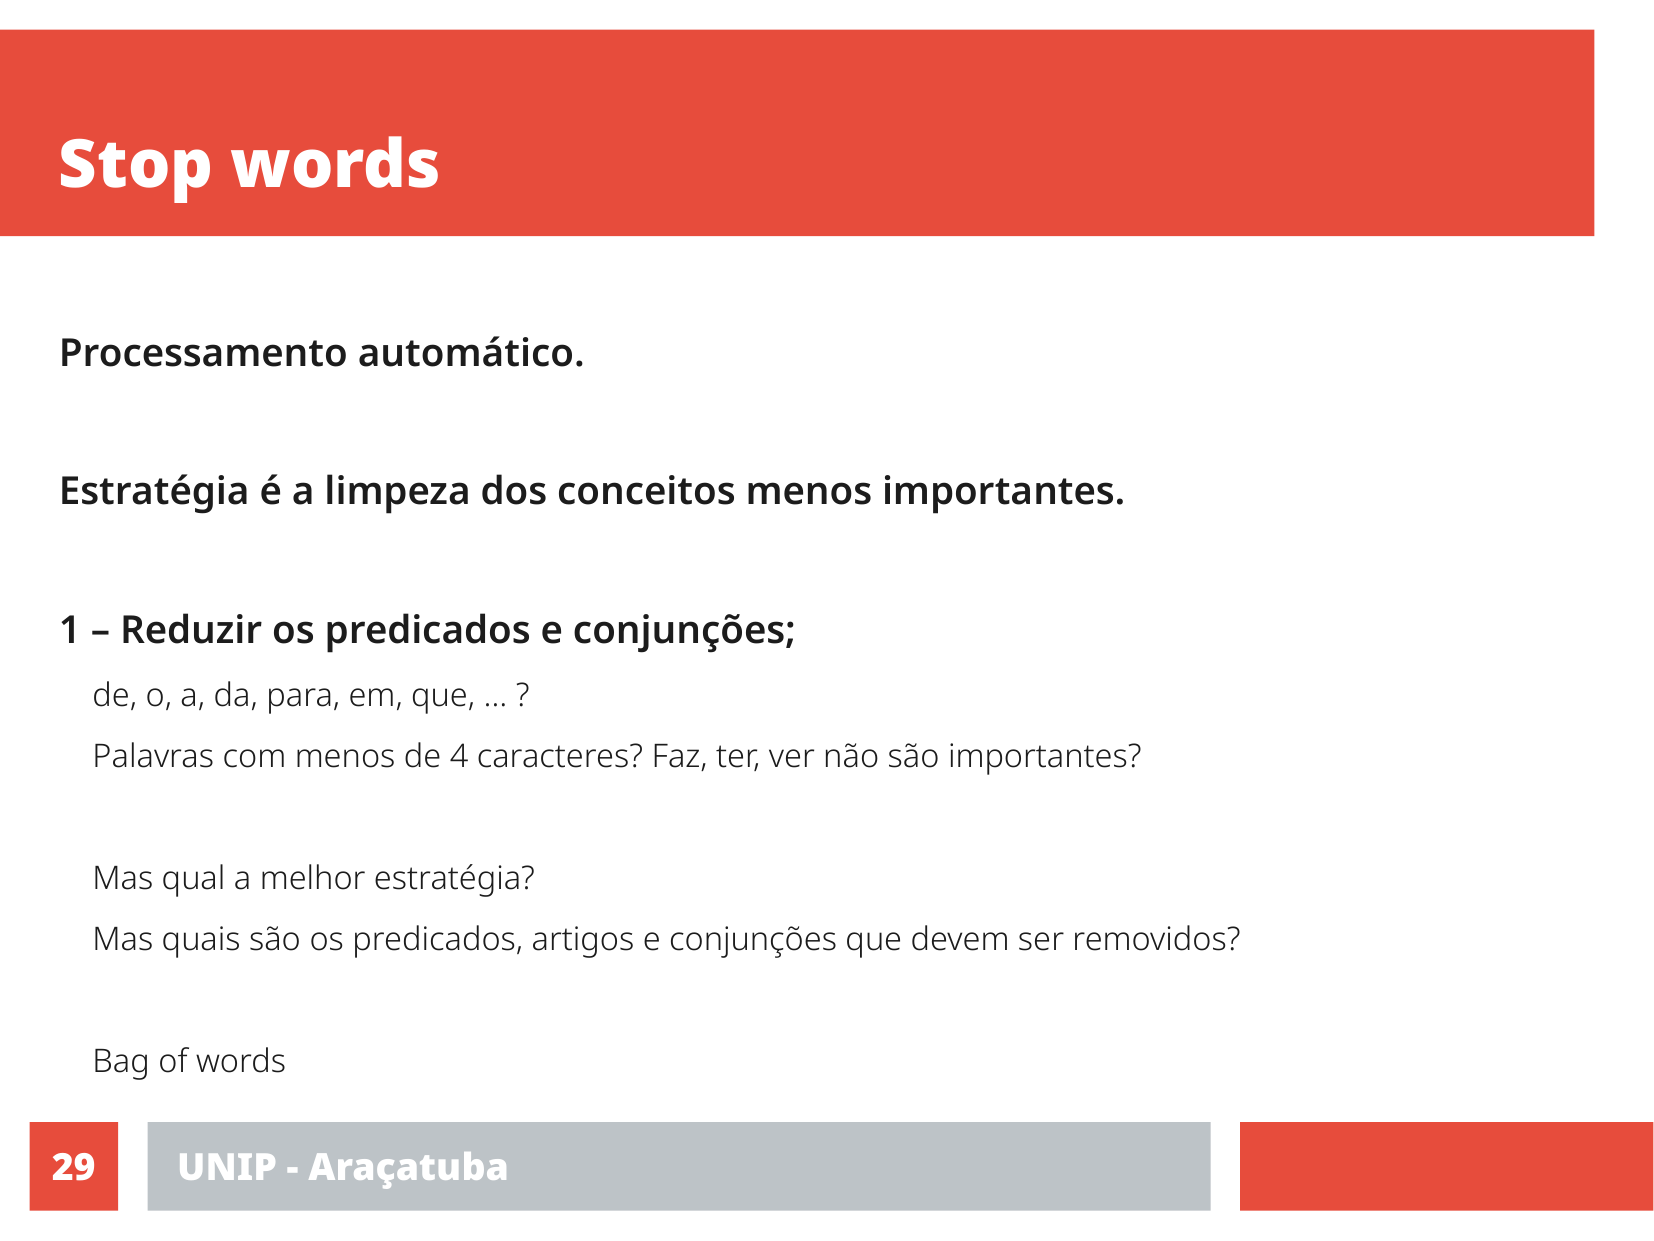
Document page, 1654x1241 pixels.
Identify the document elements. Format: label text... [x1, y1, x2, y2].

title Stop words [59, 59, 1595, 207]
list Processamento automático. Estratégia é a limpeza dos conceitos menos importantes. 1 – Reduzir os predicados e conjunções; de, o, a, da, para, em, que, … ? Palavras com menos de 4 caracteres? Faz, ter, ver não são importantes? Mas qual a melhor estratégia? Mas quais são os predicados, artigos e conjunções que devem ser removidos? Bag of words [59, 324, 1565, 1093]
